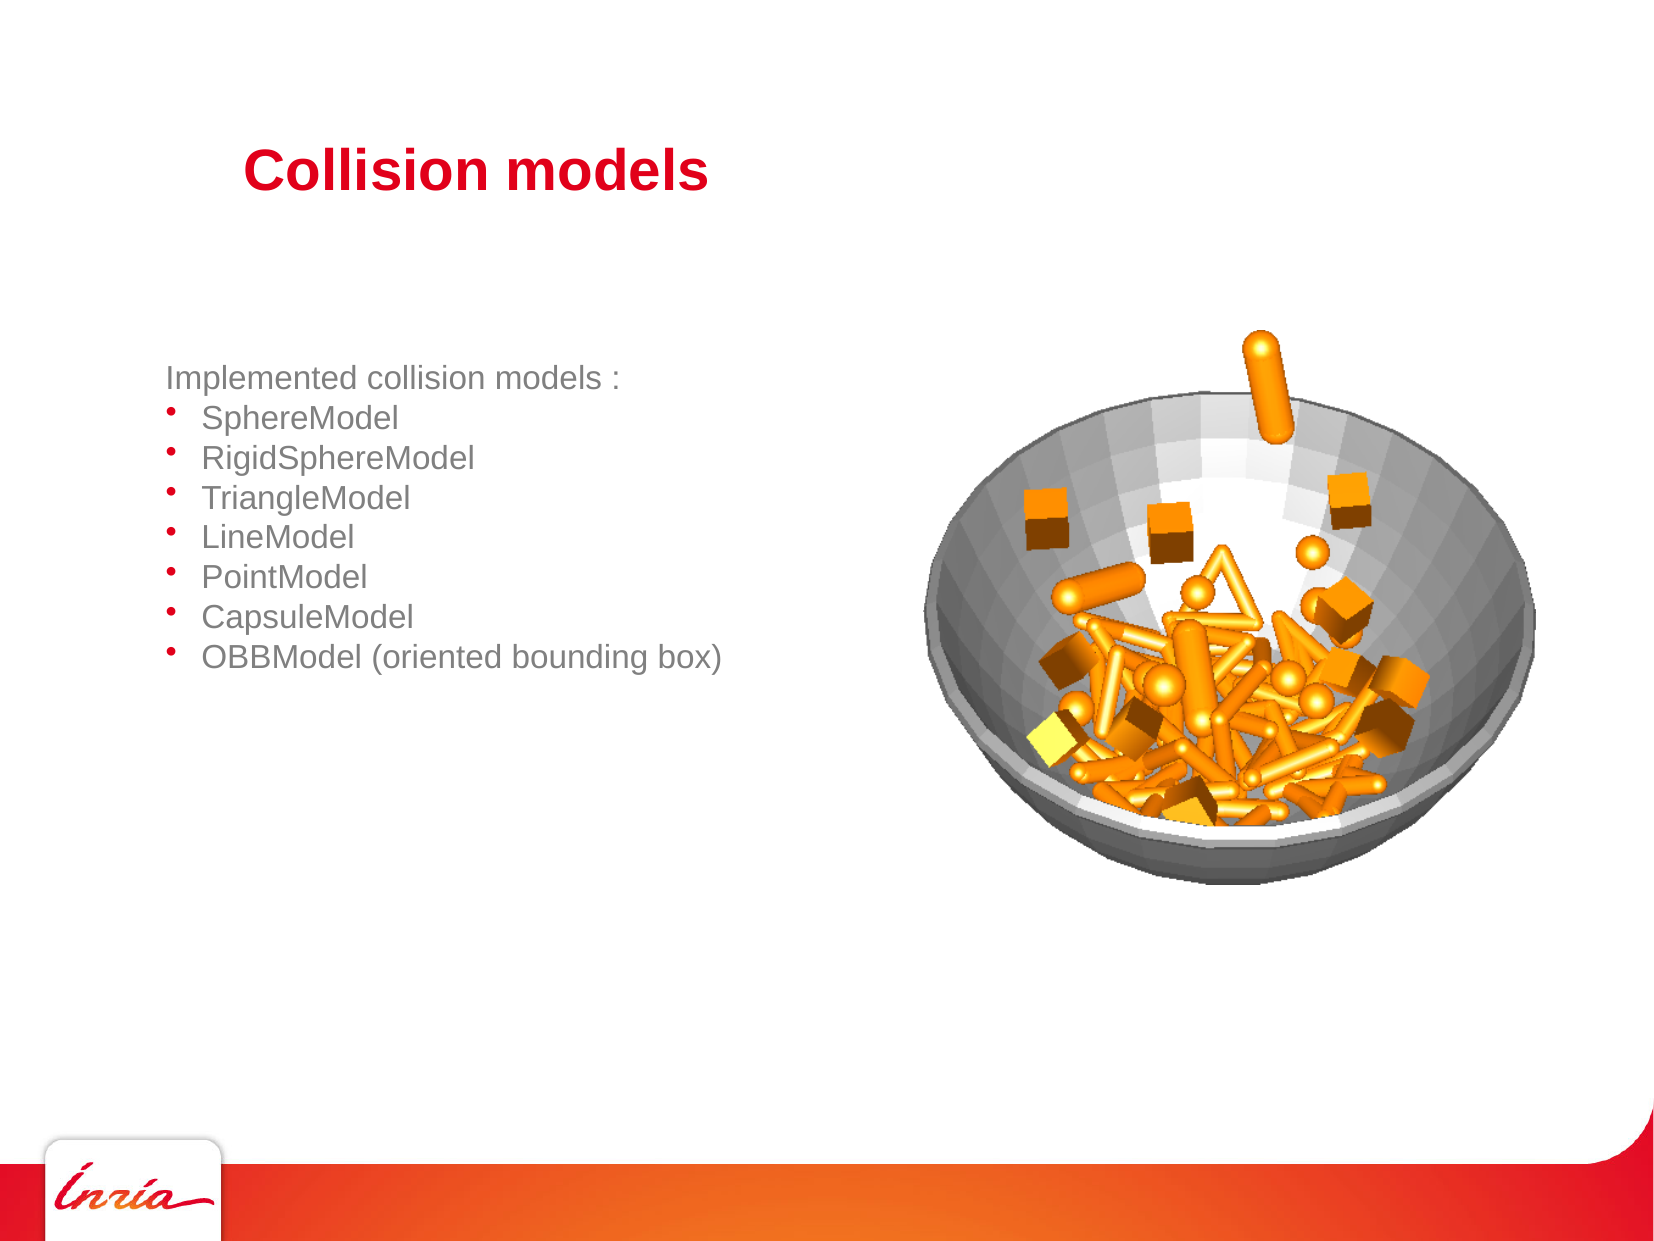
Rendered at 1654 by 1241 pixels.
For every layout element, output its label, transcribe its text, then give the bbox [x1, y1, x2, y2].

picture [0, 1044, 1654, 1241]
title Collision models [244, 63, 1608, 271]
list Implemented collision models : SphereModel RigidSphereModel TriangleModel LineModel PointModel CapsuleModel OBBModel (oriented bounding box) [165, 346, 1529, 1205]
picture [923, 330, 1536, 885]
